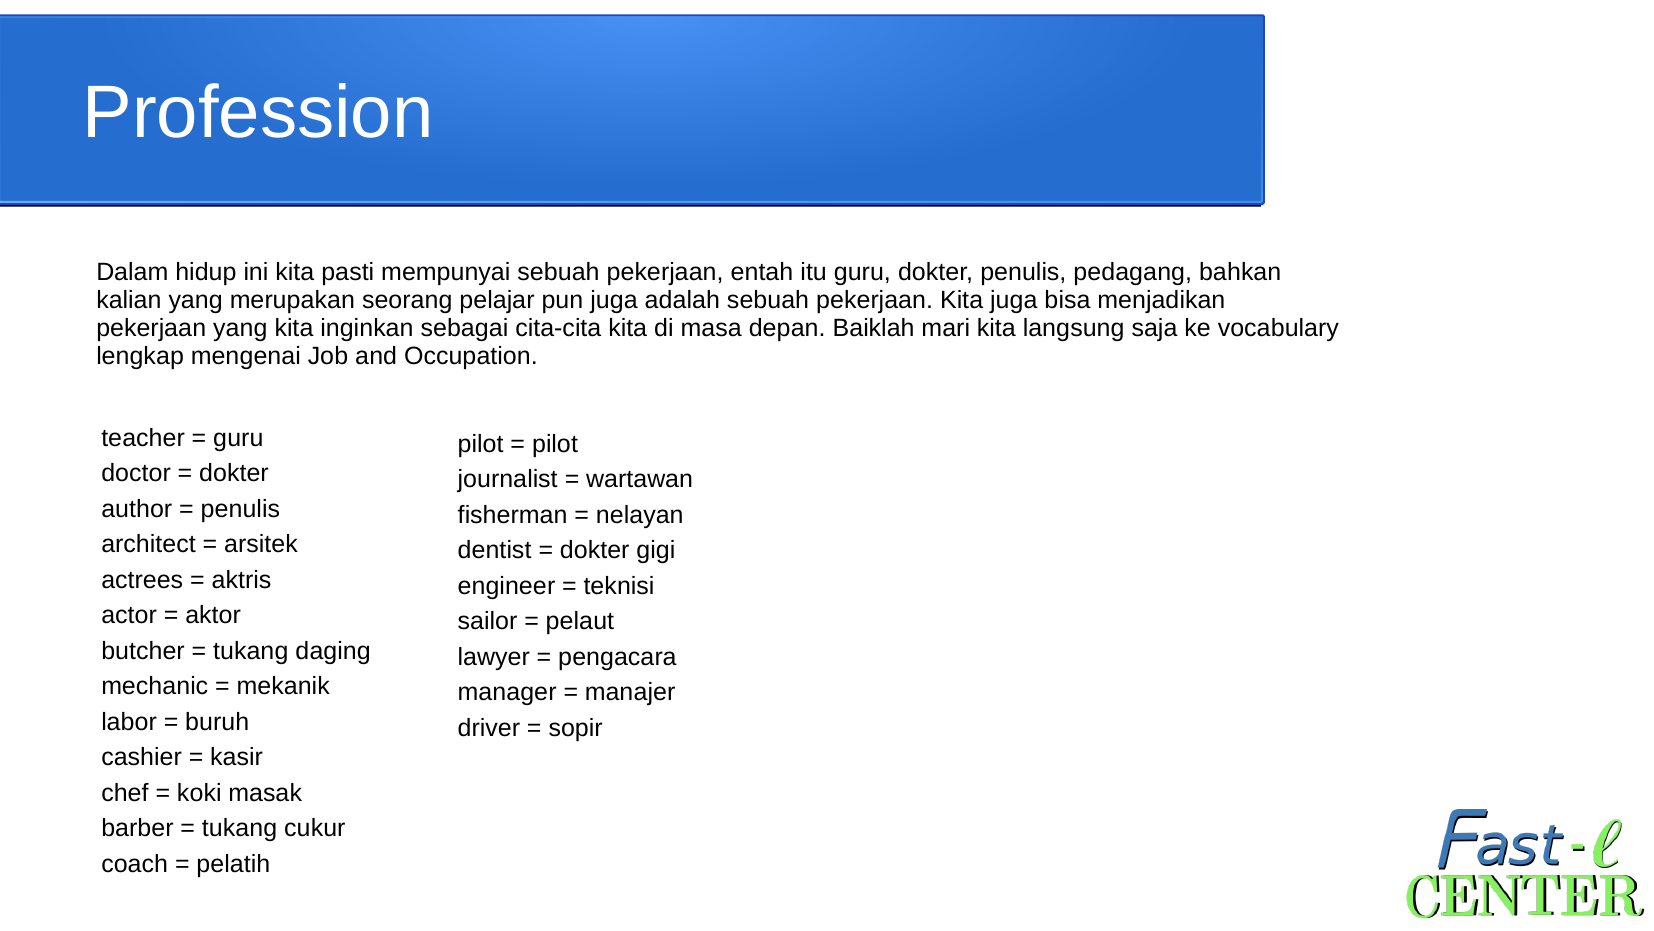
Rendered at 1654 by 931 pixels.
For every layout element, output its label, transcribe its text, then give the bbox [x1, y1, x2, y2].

text_box teacher = guru doctor = dokter author = penulis architect = arsitek actrees = aktris actor = aktor butcher = tukang daging mechanic = mekanik labor = buruh cashier = kasir chef = koki masak barber = tukang cukur coach = pelatih [86, 416, 421, 921]
text_box Dalam hidup ini kita pasti mempunyai sebuah pekerjaan, entah itu guru, dokter, penulis, pedagang, bahkan kalian yang merupakan seorang pelajar pun juga adalah sebuah pekerjaan. Kita juga bisa menjadikan pekerjaan yang kita inginkan sebagai cita-cita kita di masa depan. Baiklah mari kita langsung saja ke vocabulary lengkap mengenai Job and Occupation. [81, 250, 1358, 378]
title Profession [82, 35, 1235, 189]
picture [1406, 809, 1645, 921]
text_box pilot = pilot journalist = wartawan fisherman = nelayan dentist = dokter gigi engineer = teknisi sailor = pelaut lawyer = pengacara manager = manajer driver = sopir [442, 422, 751, 785]
